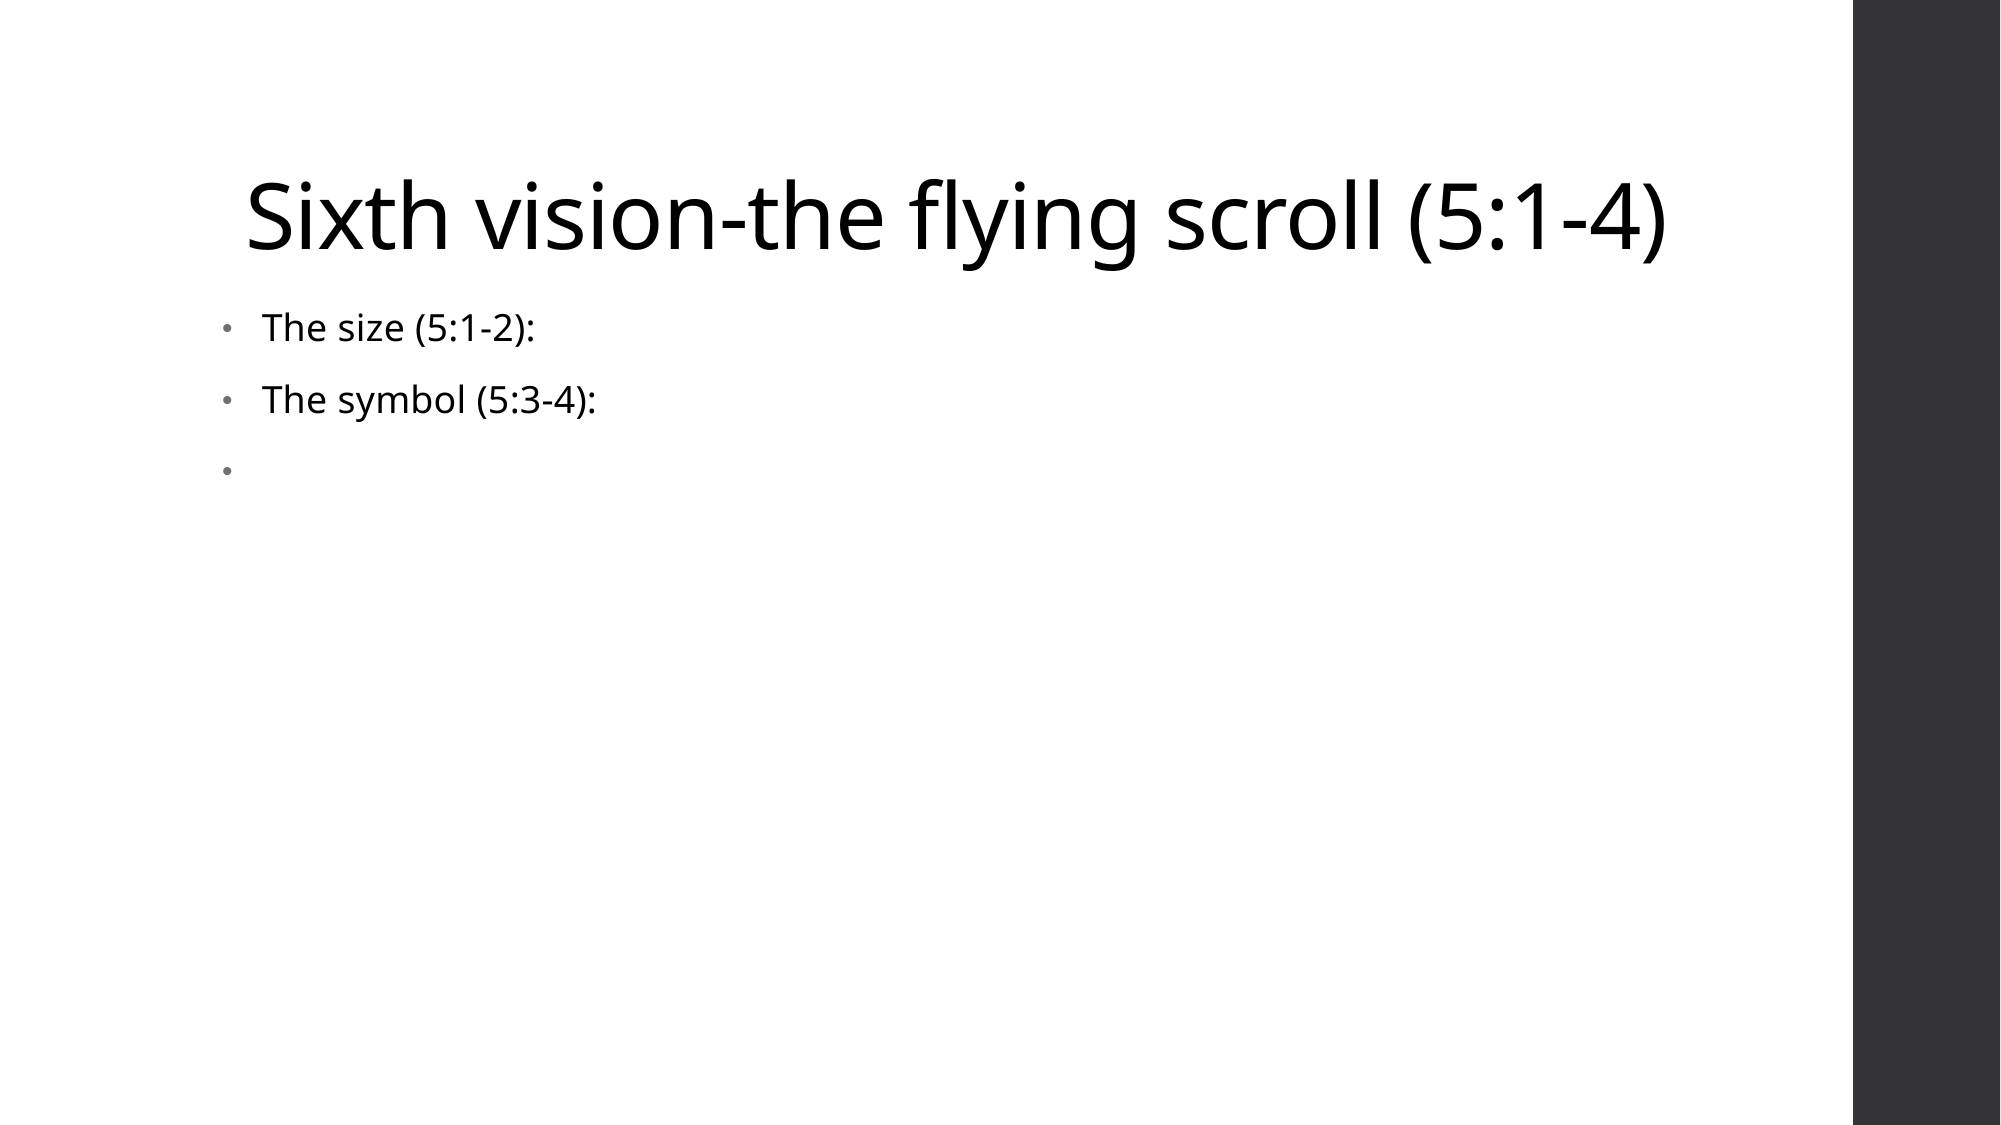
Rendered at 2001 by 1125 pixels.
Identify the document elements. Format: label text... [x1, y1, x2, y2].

title Sixth vision-the flying scroll (5:1-4) [206, 60, 1797, 278]
list The size (5:1-2): The symbol (5:3-4): [206, 299, 1617, 1014]
